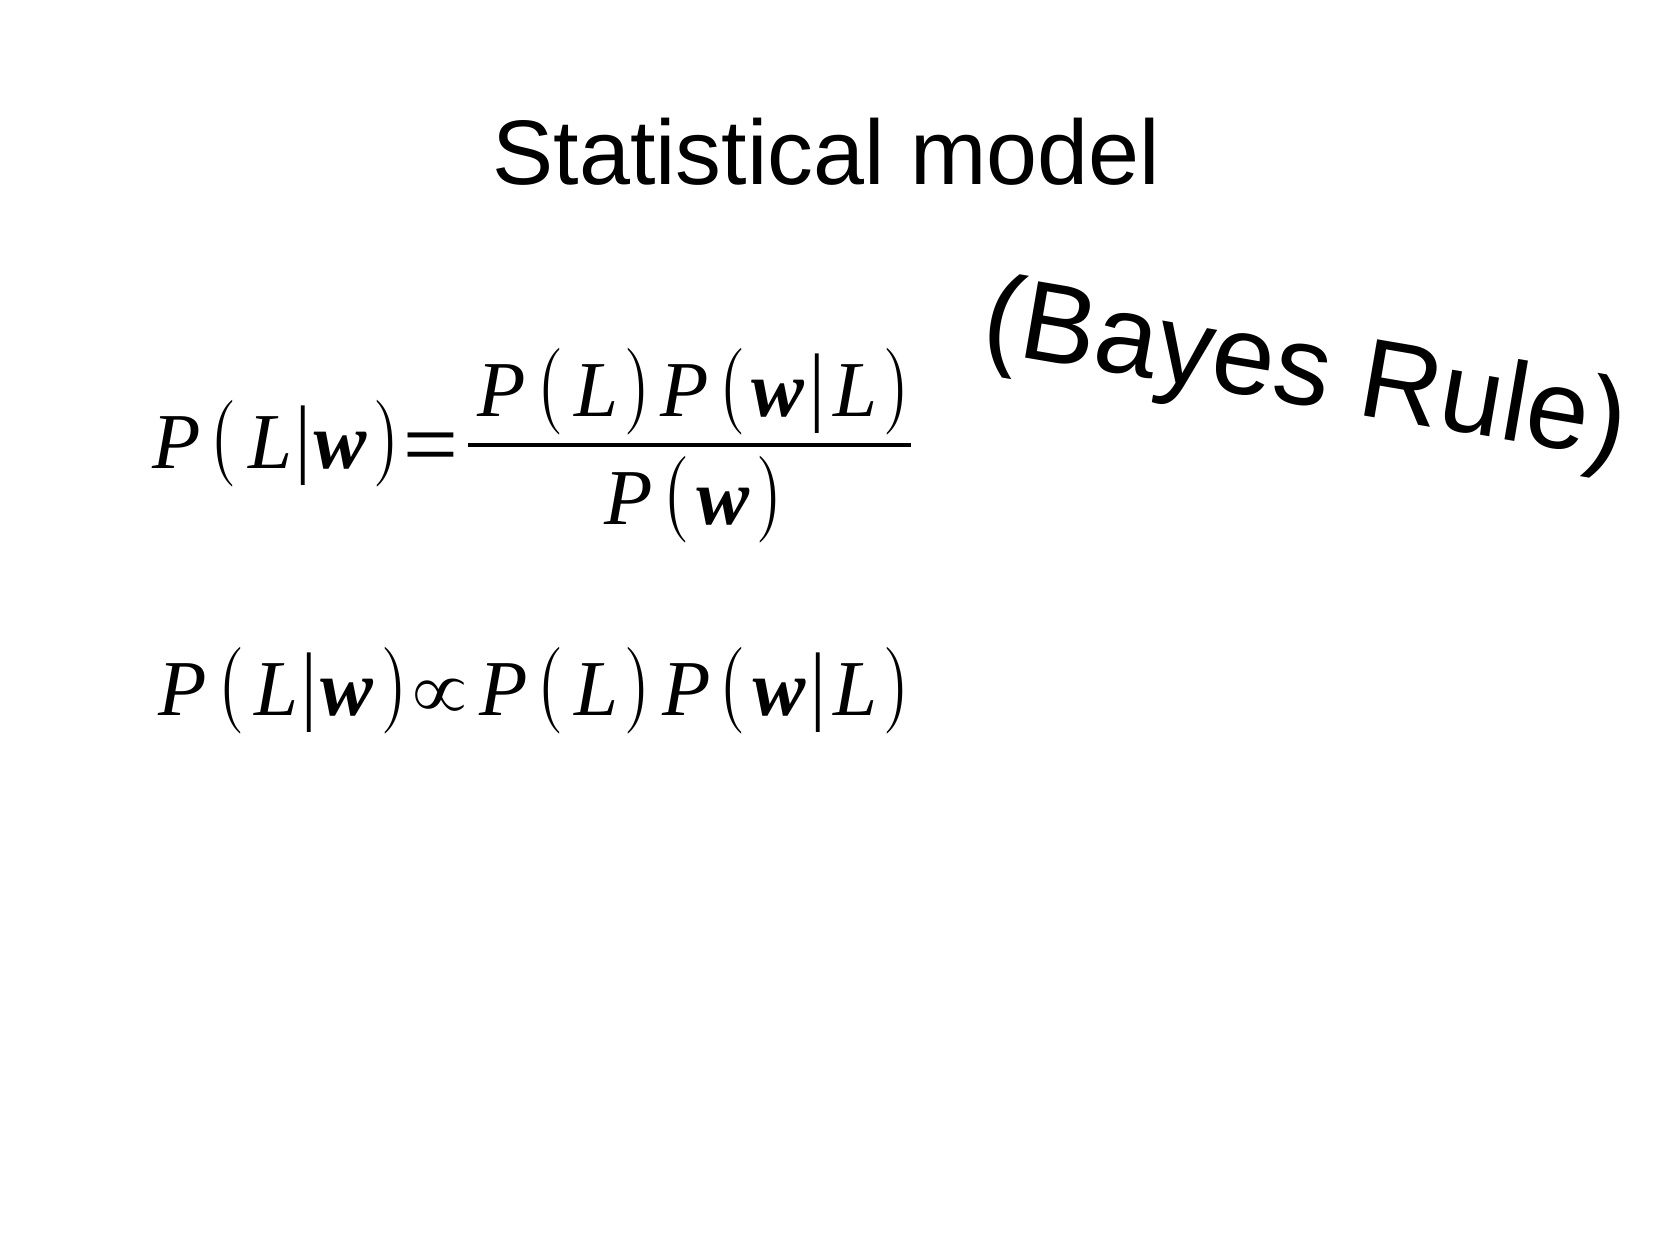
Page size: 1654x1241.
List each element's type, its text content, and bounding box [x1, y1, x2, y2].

chart [140, 345, 921, 738]
title Statistical model [82, 49, 1571, 257]
text_box (Bayes Rule) [960, 240, 1654, 498]
